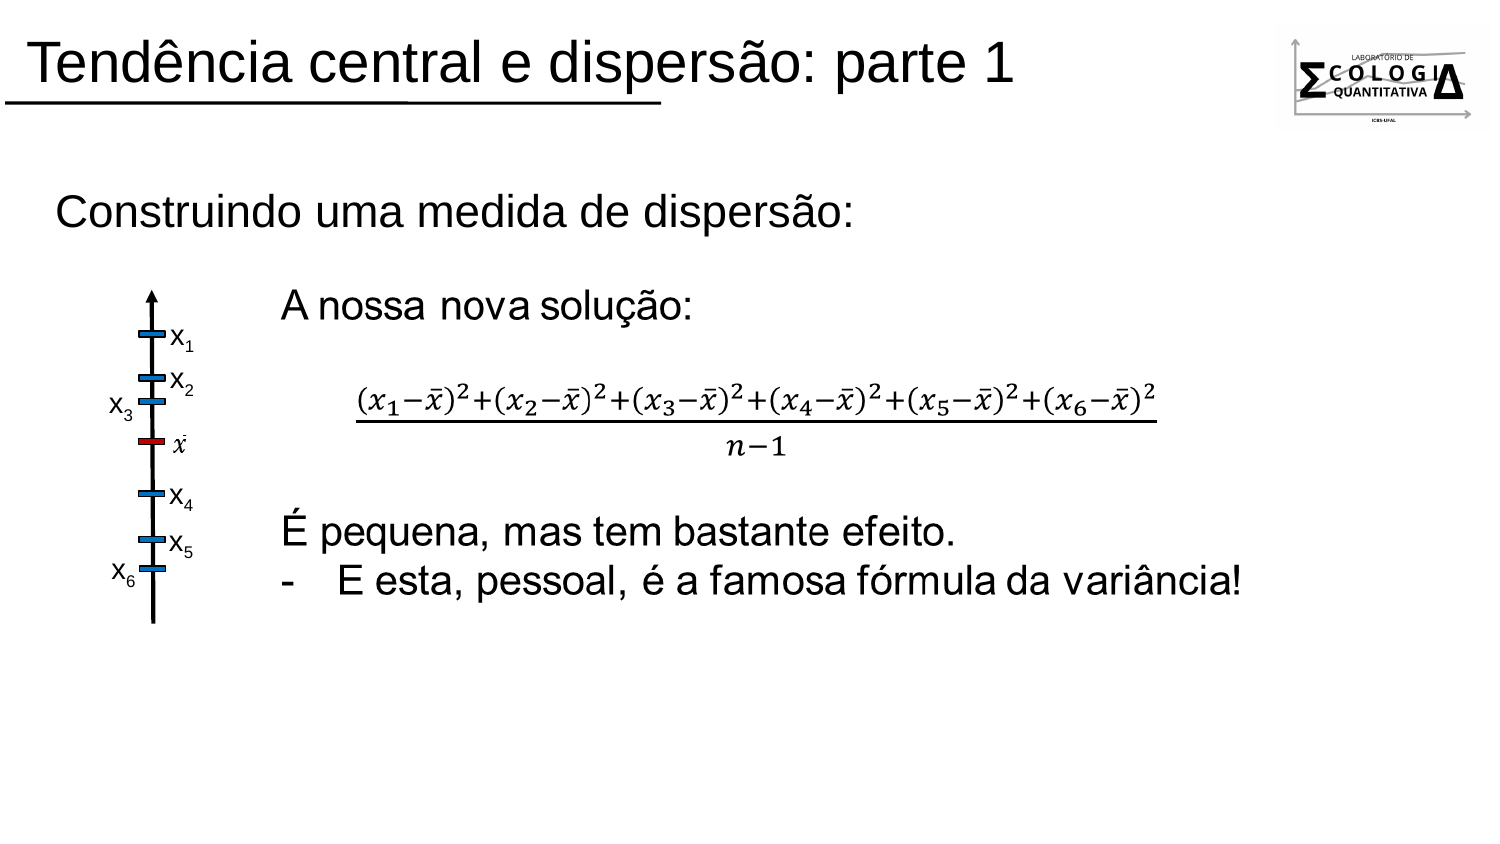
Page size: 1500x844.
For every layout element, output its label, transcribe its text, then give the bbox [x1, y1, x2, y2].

text_box x2 [154, 352, 212, 407]
text_box [139, 331, 155, 337]
text_box x1 [155, 308, 213, 364]
text_box [139, 537, 153, 542]
text_box [139, 375, 154, 381]
text_box [139, 491, 154, 497]
text_box x5 [153, 514, 212, 570]
text_box x4 [154, 467, 212, 514]
text_box [255, 266, 1369, 664]
text_box x6 [96, 543, 154, 598]
text_box [139, 417, 212, 467]
text_box x3 [93, 377, 152, 432]
picture [1275, 23, 1490, 131]
text_box Construindo uma medida de dispersão: [40, 174, 1290, 245]
text_box Tendência central e dispersão: parte 1 [11, 9, 1210, 117]
